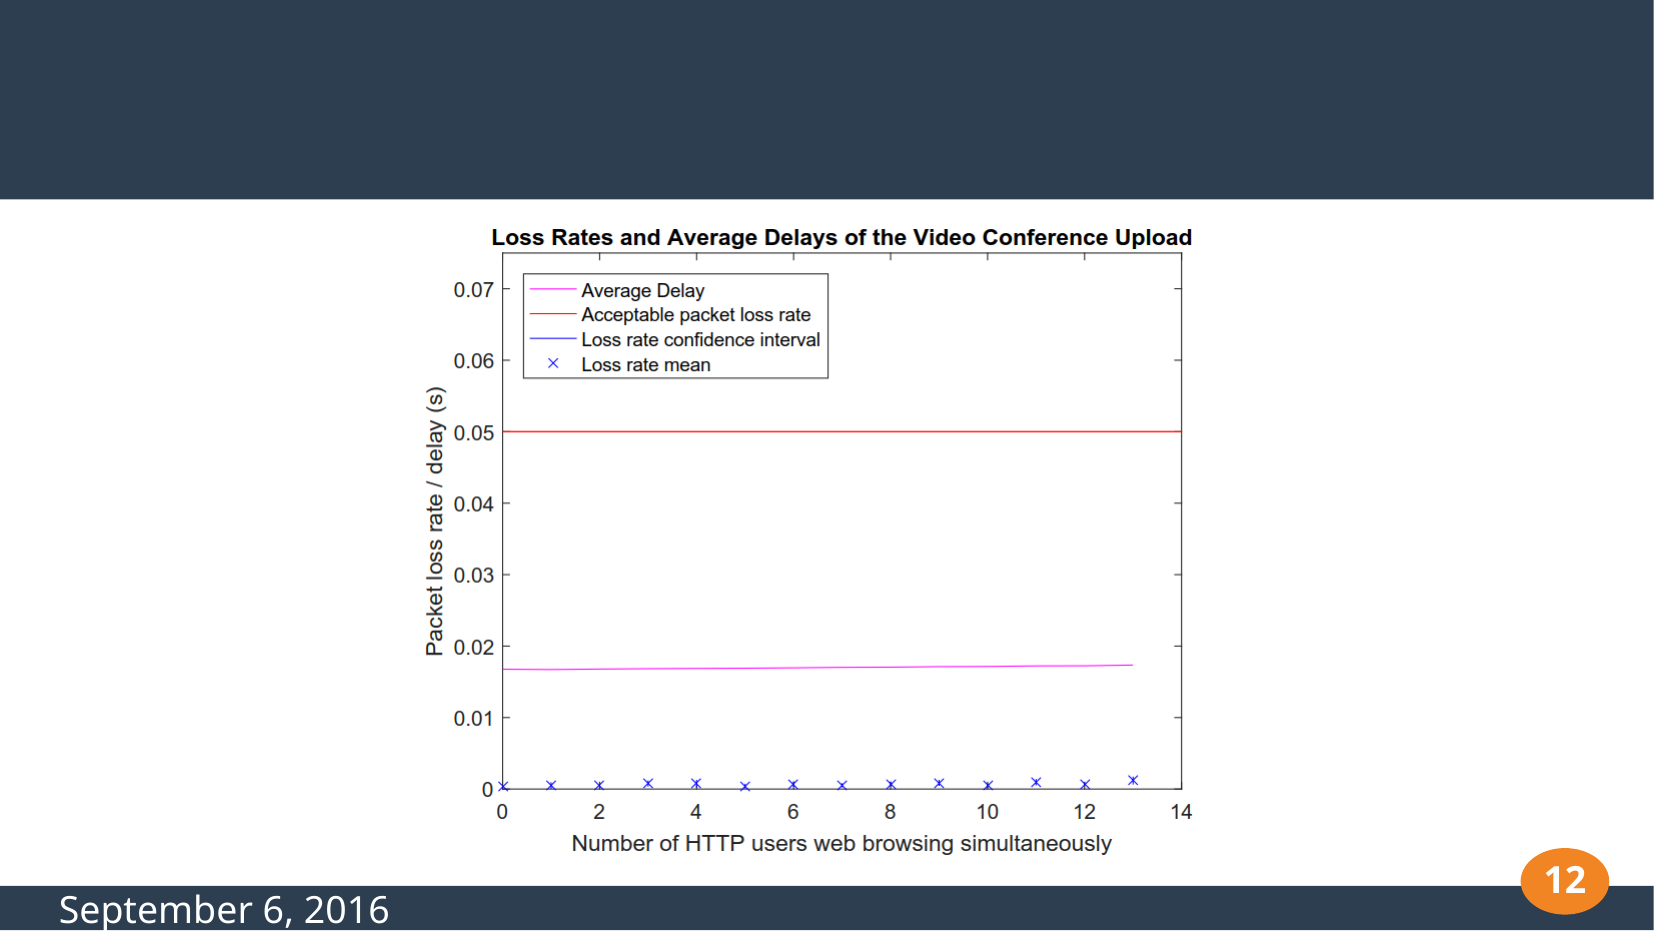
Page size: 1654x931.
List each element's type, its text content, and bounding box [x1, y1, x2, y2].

text_box September 6, 2016 [59, 885, 532, 931]
picture [389, 205, 1265, 861]
text_box 15 [1505, 837, 1625, 926]
